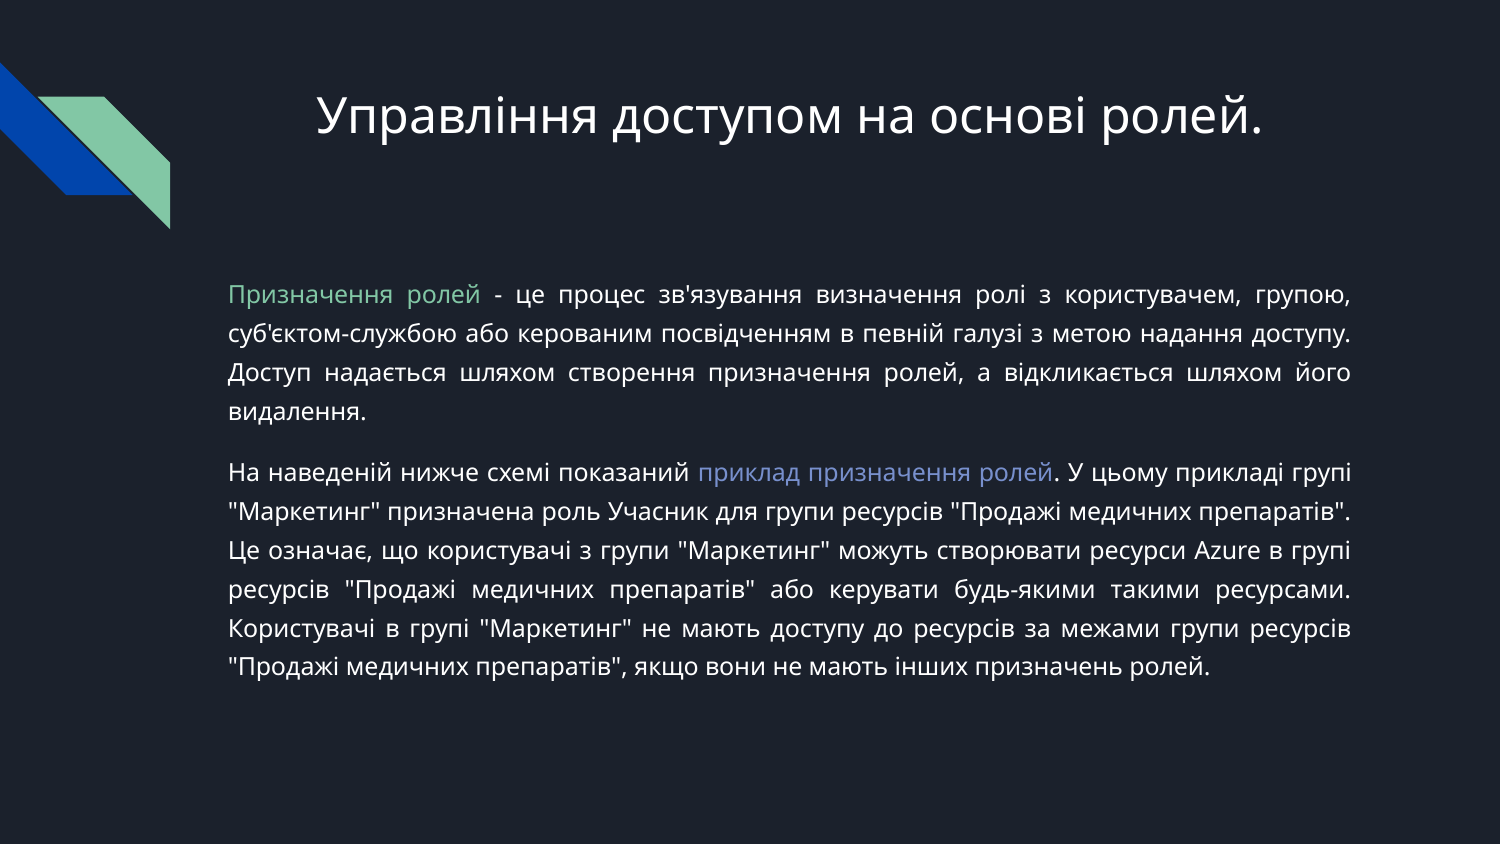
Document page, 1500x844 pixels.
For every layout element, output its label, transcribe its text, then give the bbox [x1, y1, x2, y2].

list Призначення ролей - це процес зв'язування визначення ролі з користувачем, групою, суб'єктом-службою або керованим посвідченням в певній галузі з метою надання доступу. Доступ надається шляхом створення призначення ролей, а відкликається шляхом його видалення. На наведеній нижче схемі показаний приклад призначення ролей. У цьому прикладі групі "Маркетинг" призначена роль Учасник для групи ресурсів "Продажі медичних препаратів". Це означає, що користувачі з групи "Маркетинг" можуть створювати ресурси Azure в групі ресурсів "Продажі медичних препаратів" або керувати будь-якими такими ресурсами. Користувачі в групі "Маркетинг" не мають доступу до ресурсів за межами групи ресурсів "Продажі медичних препаратів", якщо вони не мають інших призначень ролей. [212, 257, 1368, 735]
title Управління доступом на основі ролей. [212, 64, 1368, 215]
